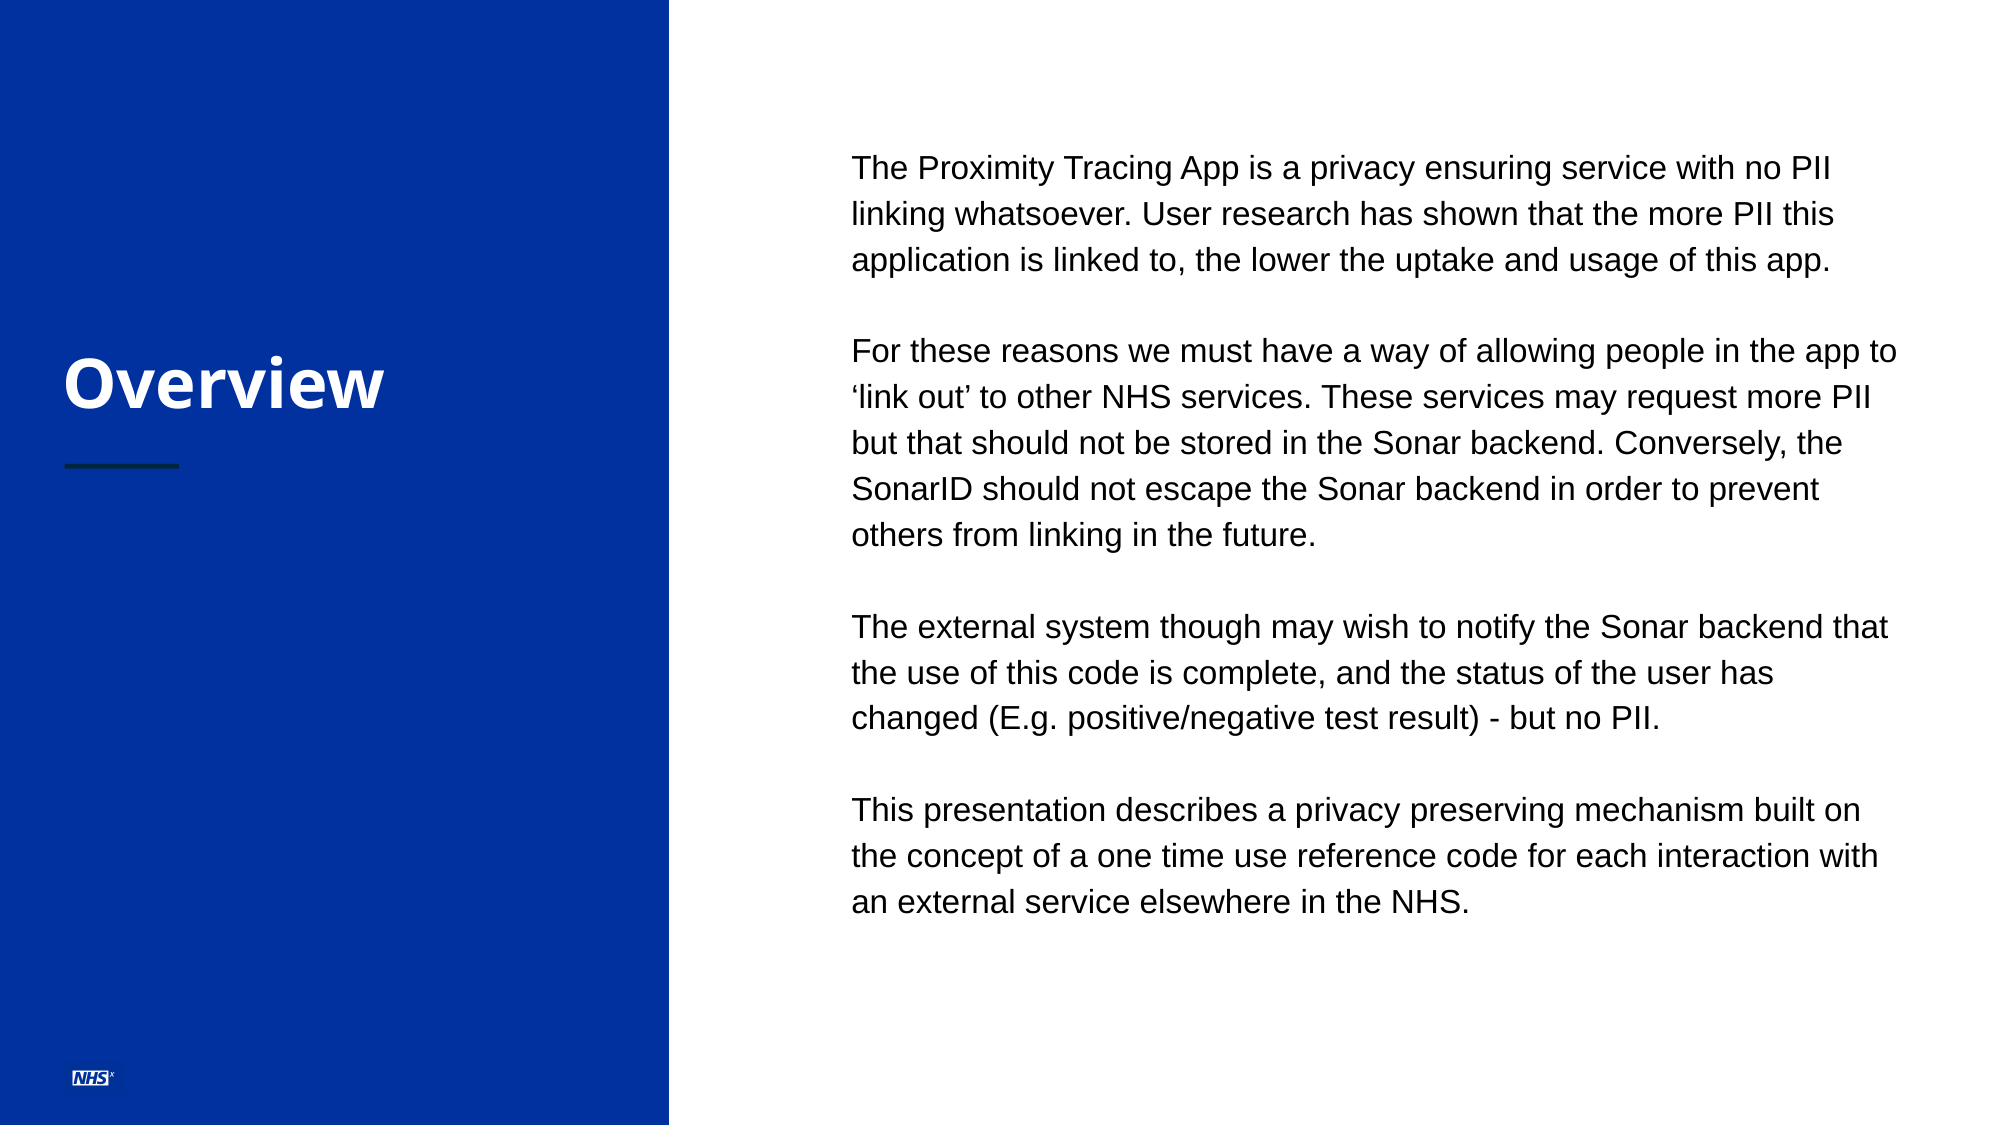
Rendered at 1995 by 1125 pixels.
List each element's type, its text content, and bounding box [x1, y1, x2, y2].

list The Proximity Tracing App is a privacy ensuring service with no PII linking whatsoever. User research has shown that the more PII this application is linked to, the lower the uptake and usage of this app. For these reasons we must have a way of allowing people in the app to ‘link out’ to other NHS services. These services may request more PII but that should not be stored in the Sonar backend. Conversely, the SonarID should not escape the Sonar backend in order to prevent others from linking in the future. The external system though may wish to notify the Sonar backend that the use of this code is complete, and the status of the user has changed (E.g. positive/negative test result) - but no PII. This presentation describes a privacy preserving mechanism built on the concept of a one time use reference code for each interaction with an external service elsewhere in the NHS. [831, 120, 1933, 1022]
picture [62, 1061, 125, 1095]
title Overview [42, 120, 643, 443]
